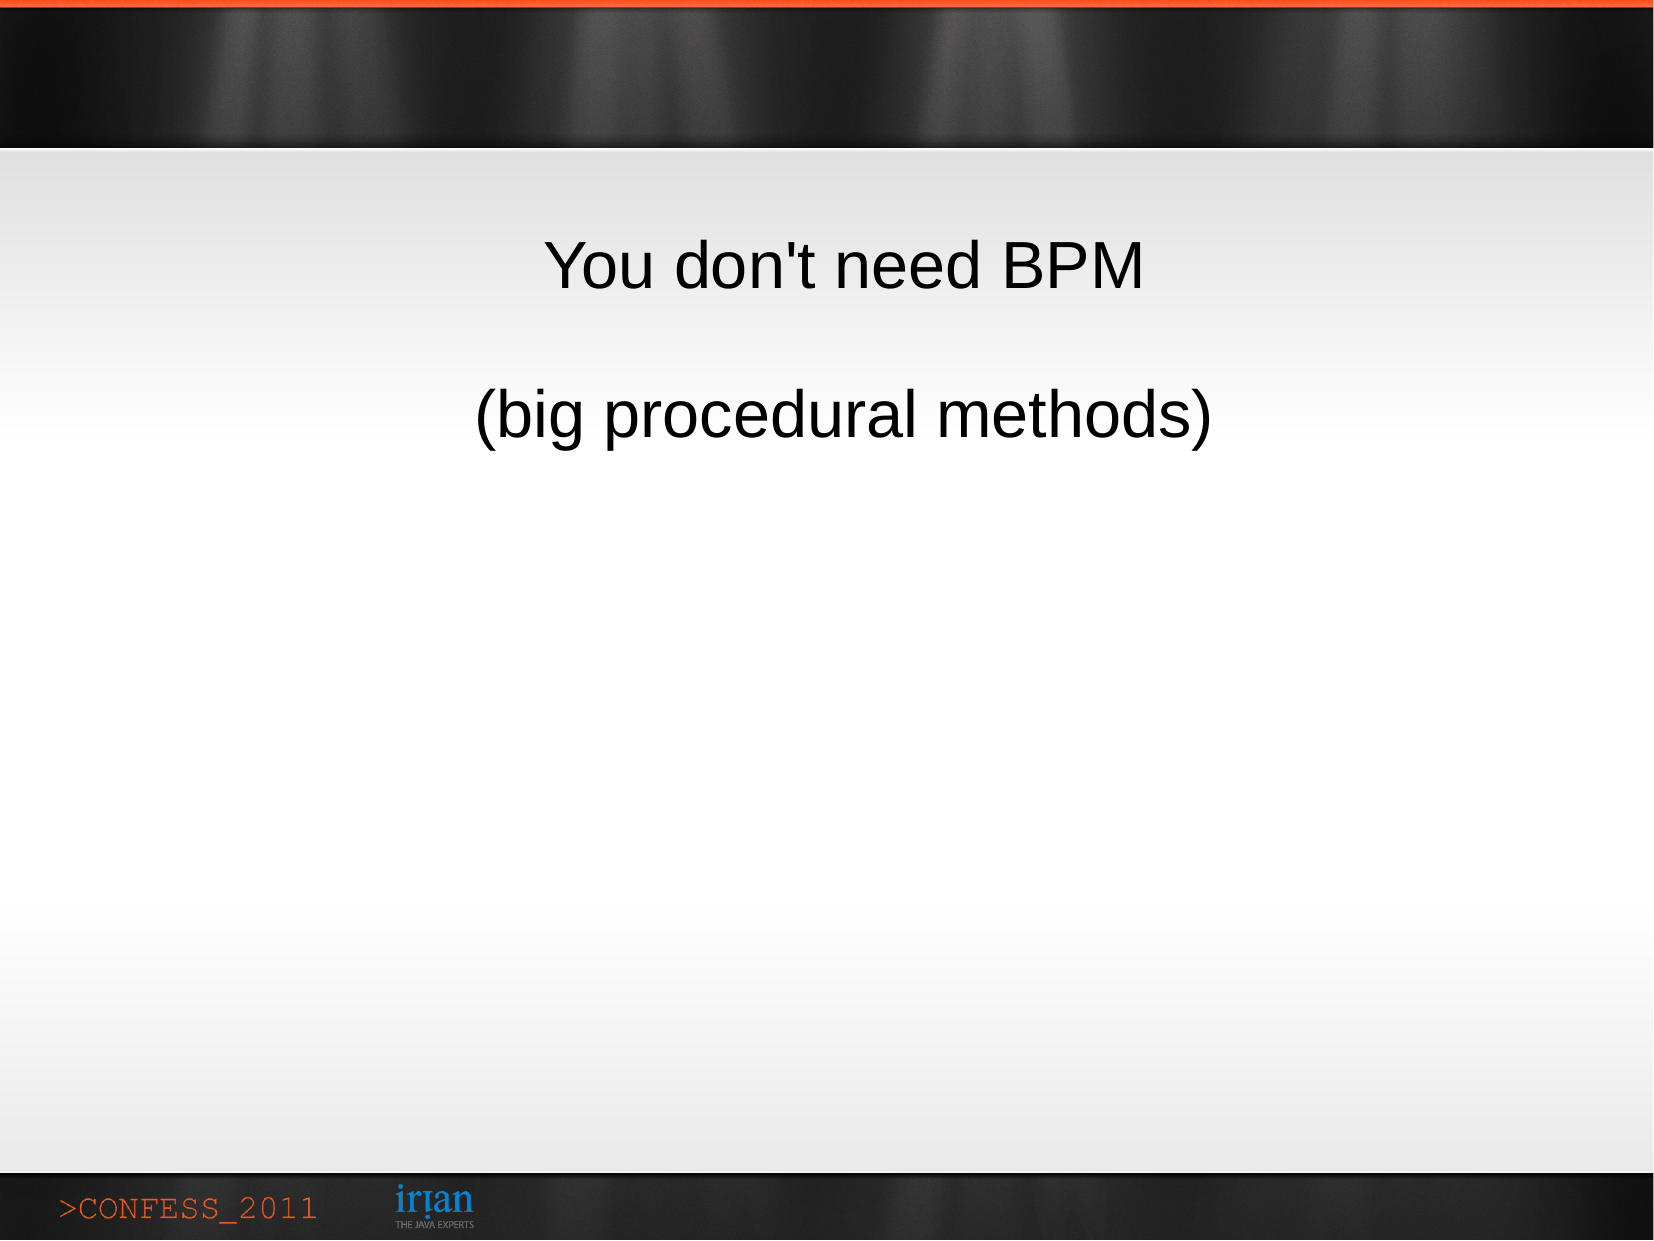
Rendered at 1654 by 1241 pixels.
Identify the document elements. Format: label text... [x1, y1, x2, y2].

subtitle You don't need BPM (big procedural methods) [100, 6, 1589, 1125]
picture [0, 0, 1654, 1240]
